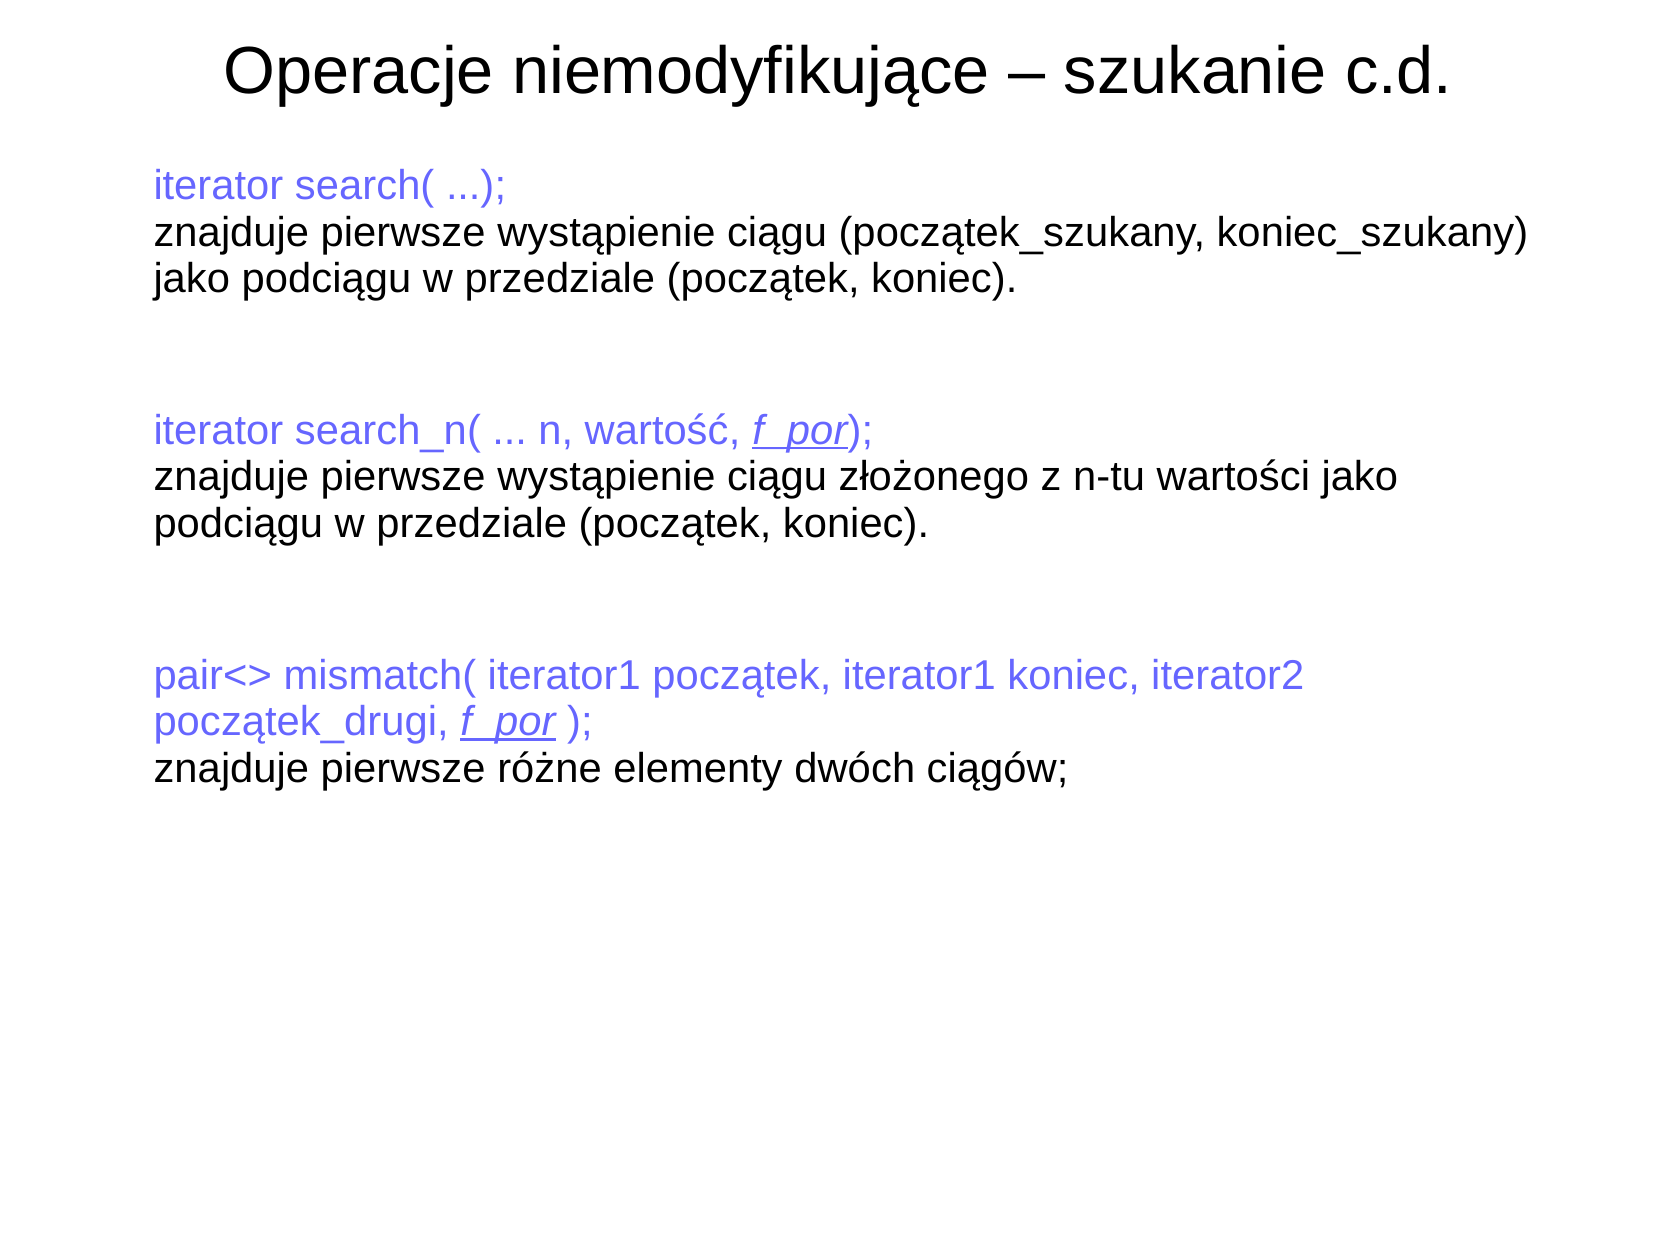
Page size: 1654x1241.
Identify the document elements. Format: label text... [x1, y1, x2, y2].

title Operacje niemodyfikujące – szukanie c.d. [94, 23, 1583, 119]
list iterator search( ...); znajduje pierwsze wystąpienie ciągu (początek_szukany, koniec_szukany) jako podciągu w przedziale (początek, koniec). iterator search_n( ... n, wartość, f_por); znajduje pierwsze wystąpienie ciągu złożonego z n-tu wartości jako podciągu w przedziale (początek, koniec). pair<> mismatch( iterator1 początek, iterator1 koniec, iterator2 początek_drugi, f_por ); znajduje pierwsze różne elementy dwóch ciągów; [82, 161, 1571, 981]
